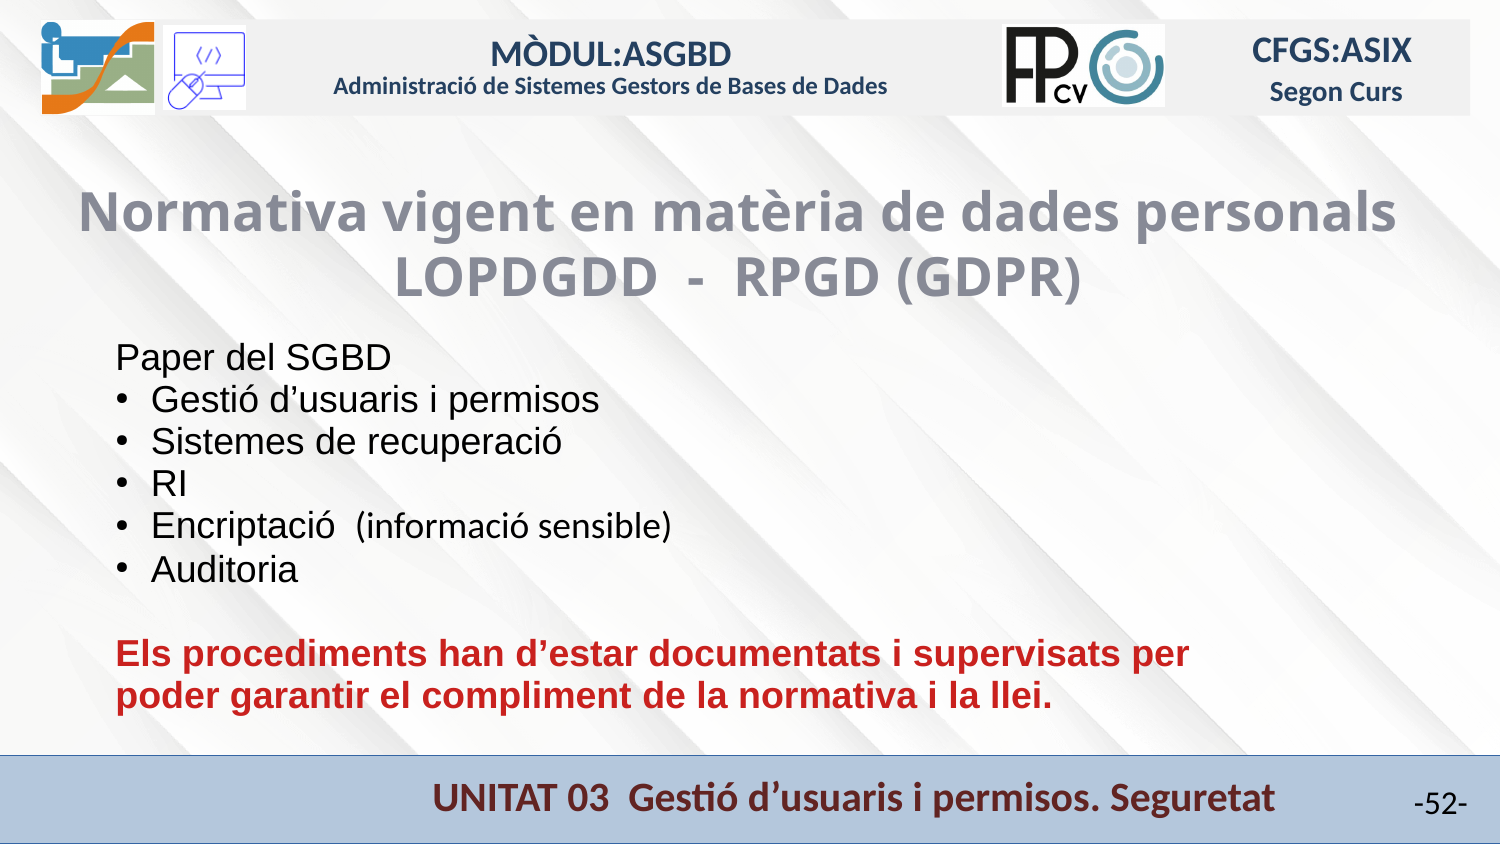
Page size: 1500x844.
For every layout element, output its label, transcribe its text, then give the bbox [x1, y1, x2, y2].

title Normativa vigent en matèria de dades personals LOPDGDD - RPGD (GDPR) [29, 177, 1447, 276]
text_box Paper del SGBD Gestió d’usuaris i permisos Sistemes de recuperació RI Encriptació (informació sensible) Auditoria Els procediments han d’estar documentats i supervisats per poder garantir el compliment de la normativa i la llei. [100, 329, 1294, 724]
picture [0, 0, 1500, 755]
